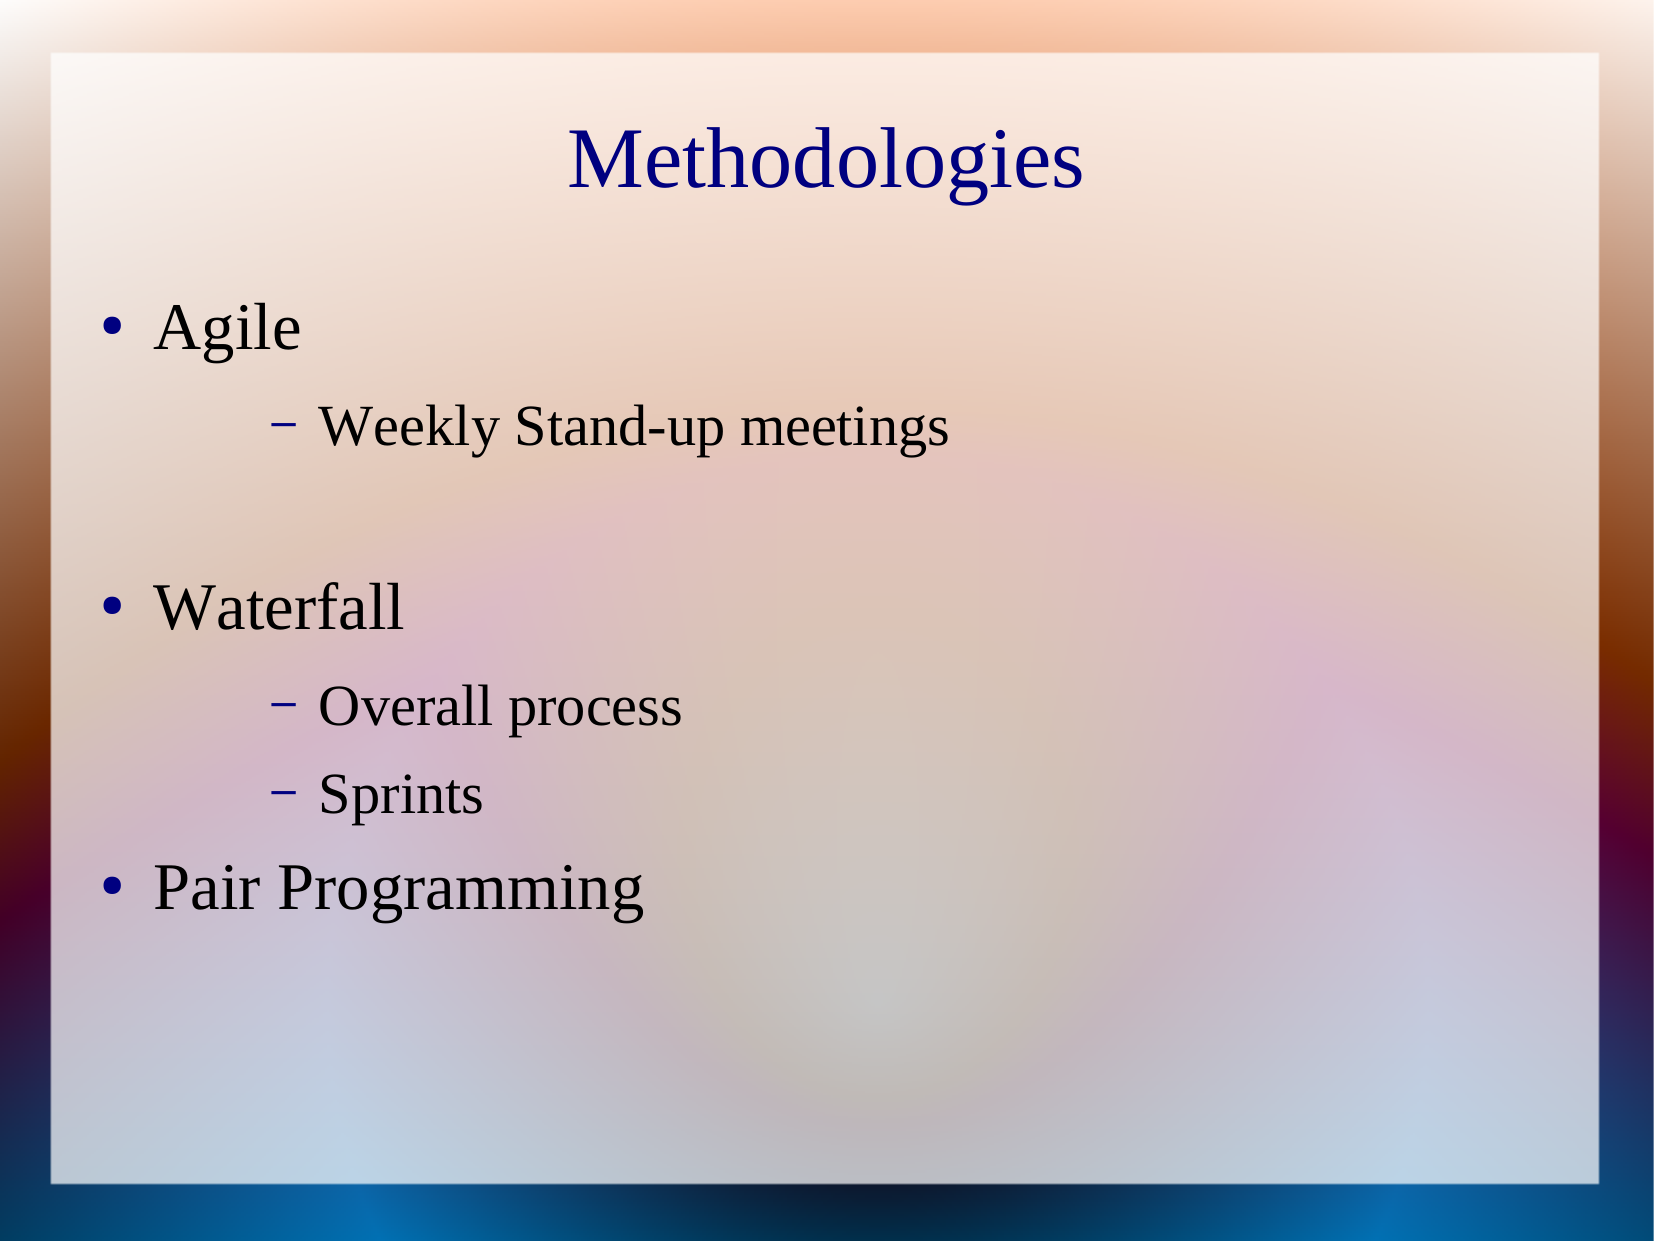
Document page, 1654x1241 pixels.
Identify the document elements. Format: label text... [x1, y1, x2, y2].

title Methodologies [82, 55, 1571, 263]
picture [0, 0, 1654, 1241]
list Agile Weekly Stand-up meetings Waterfall Overall process Sprints Pair Programming [82, 290, 1571, 1010]
